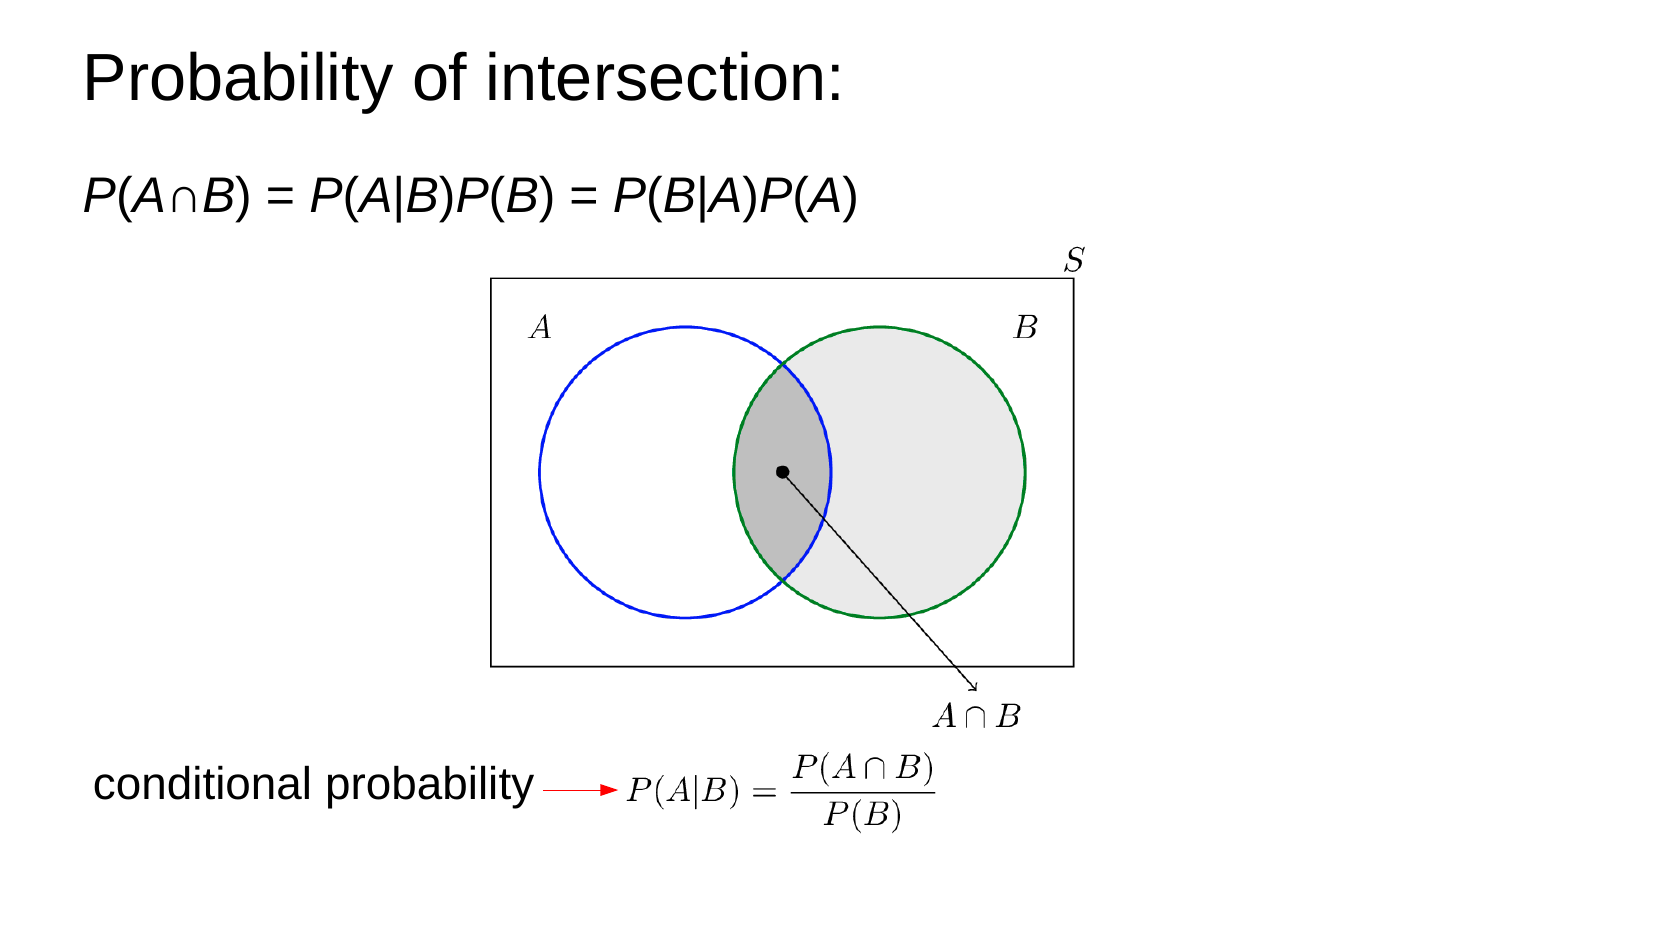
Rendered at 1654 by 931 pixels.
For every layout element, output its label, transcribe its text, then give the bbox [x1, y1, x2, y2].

text_box conditional probability [78, 750, 559, 818]
title Probability of intersection: P(A∩B) = P(A|B)P(B) = P(B|A)P(A) [82, 2, 1571, 227]
picture [490, 236, 1096, 844]
